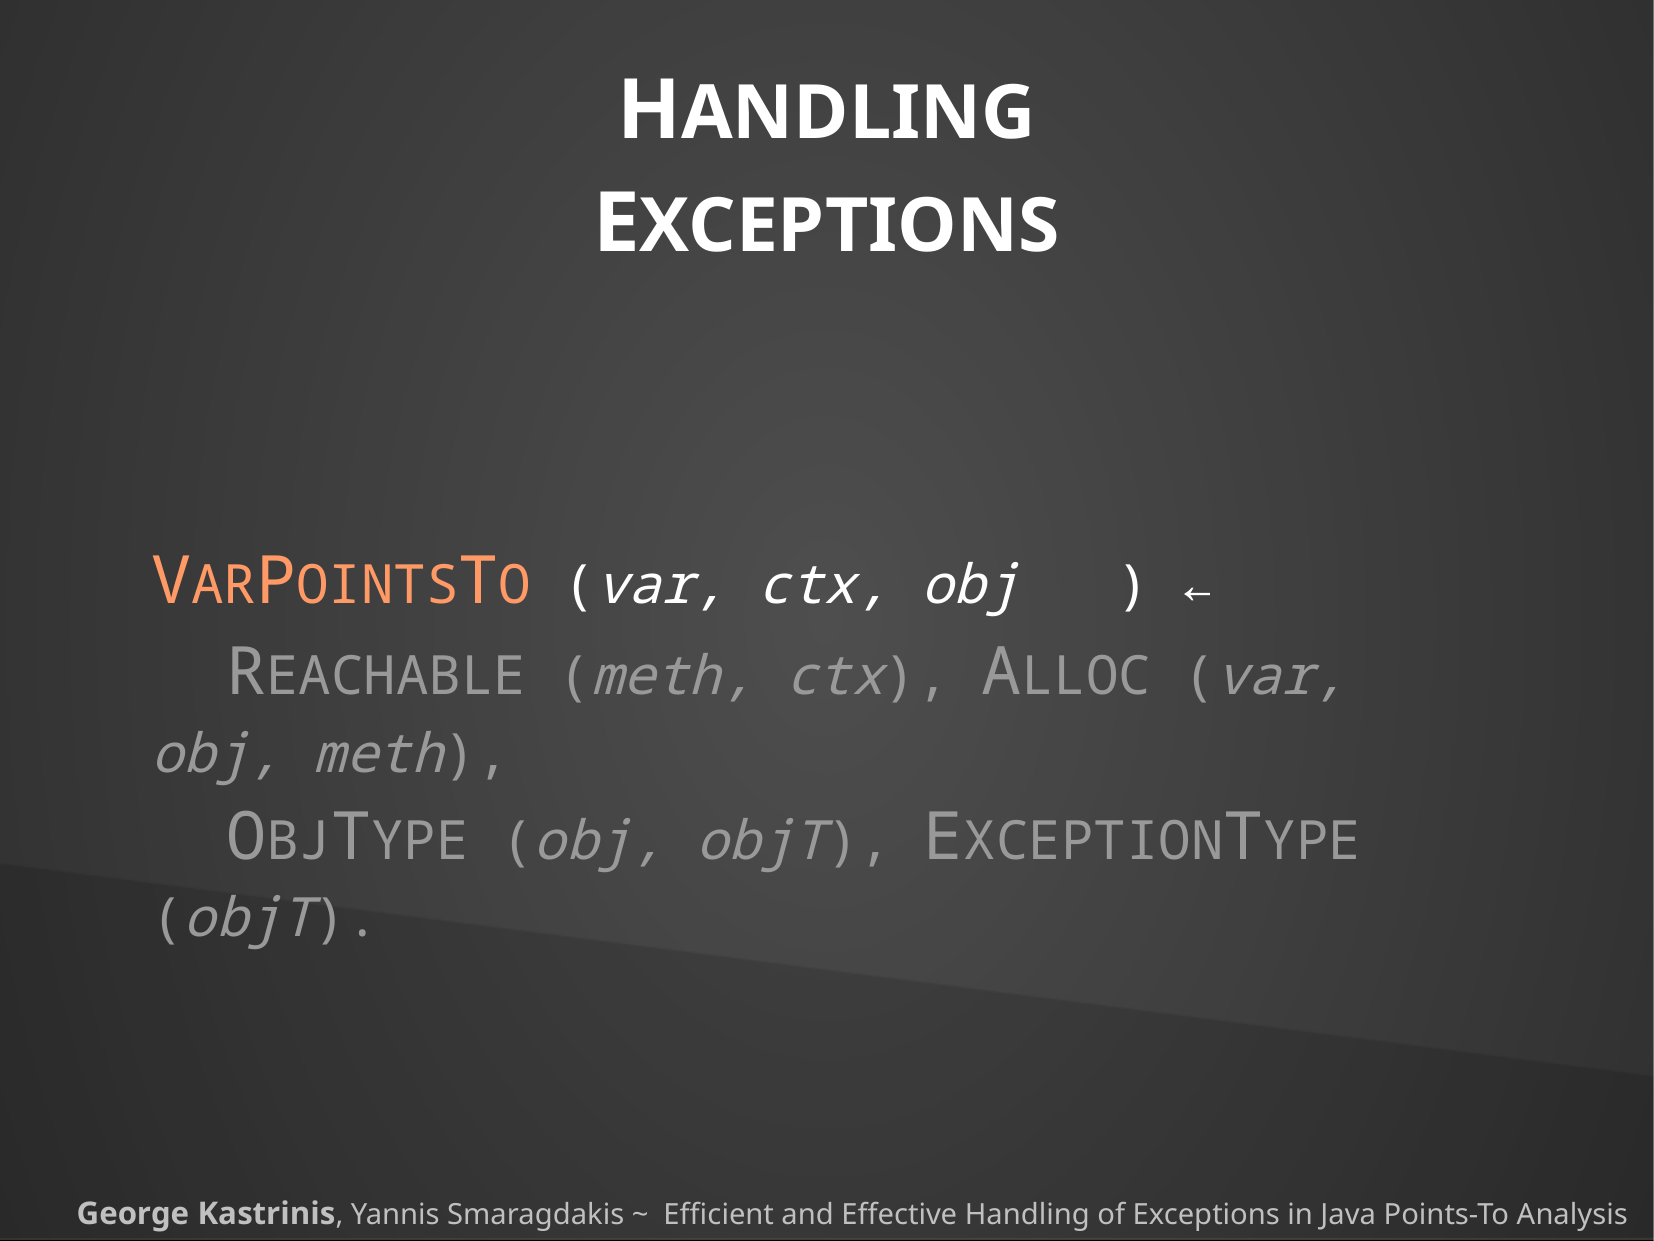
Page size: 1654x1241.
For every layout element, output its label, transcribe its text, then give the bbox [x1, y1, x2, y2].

text_box VARPOINTSTO (var, ctx, obj ) ← REACHABLE (meth, ctx), ALLOC (var, obj, meth), OBJTYPE (obj, objT), EXCEPTIONTYPE (objT). [136, 434, 1518, 716]
picture [0, 0, 1654, 1241]
text_box HANDLING EXCEPTIONS [362, 41, 1292, 151]
